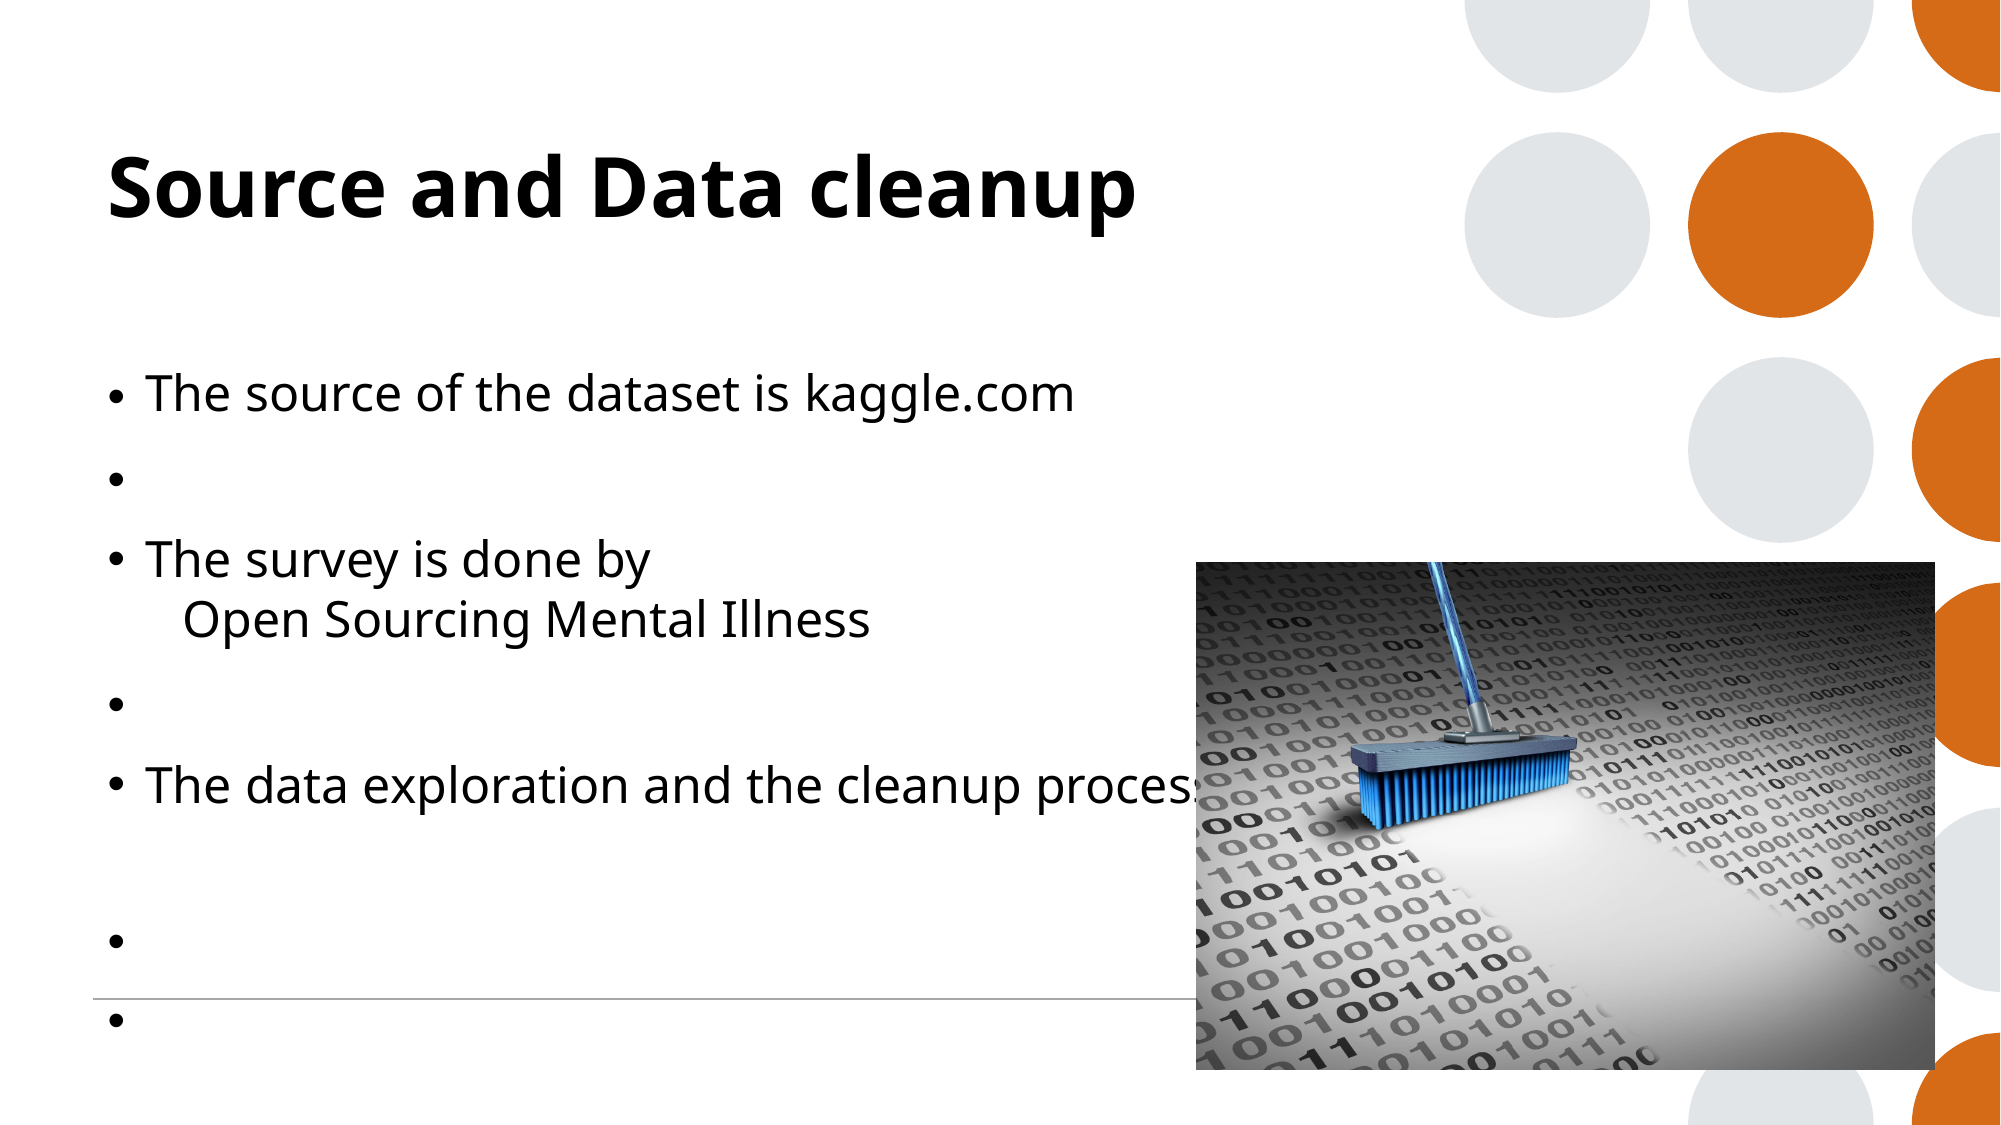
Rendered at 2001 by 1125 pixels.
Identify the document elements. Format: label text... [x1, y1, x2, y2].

list The source of the dataset is kaggle.com The survey is done by Open Sourcing Mental Illness The data exploration and the cleanup process [92, 354, 1297, 946]
picture [1196, 562, 1935, 1070]
title Source and Data cleanup [92, 126, 1297, 335]
